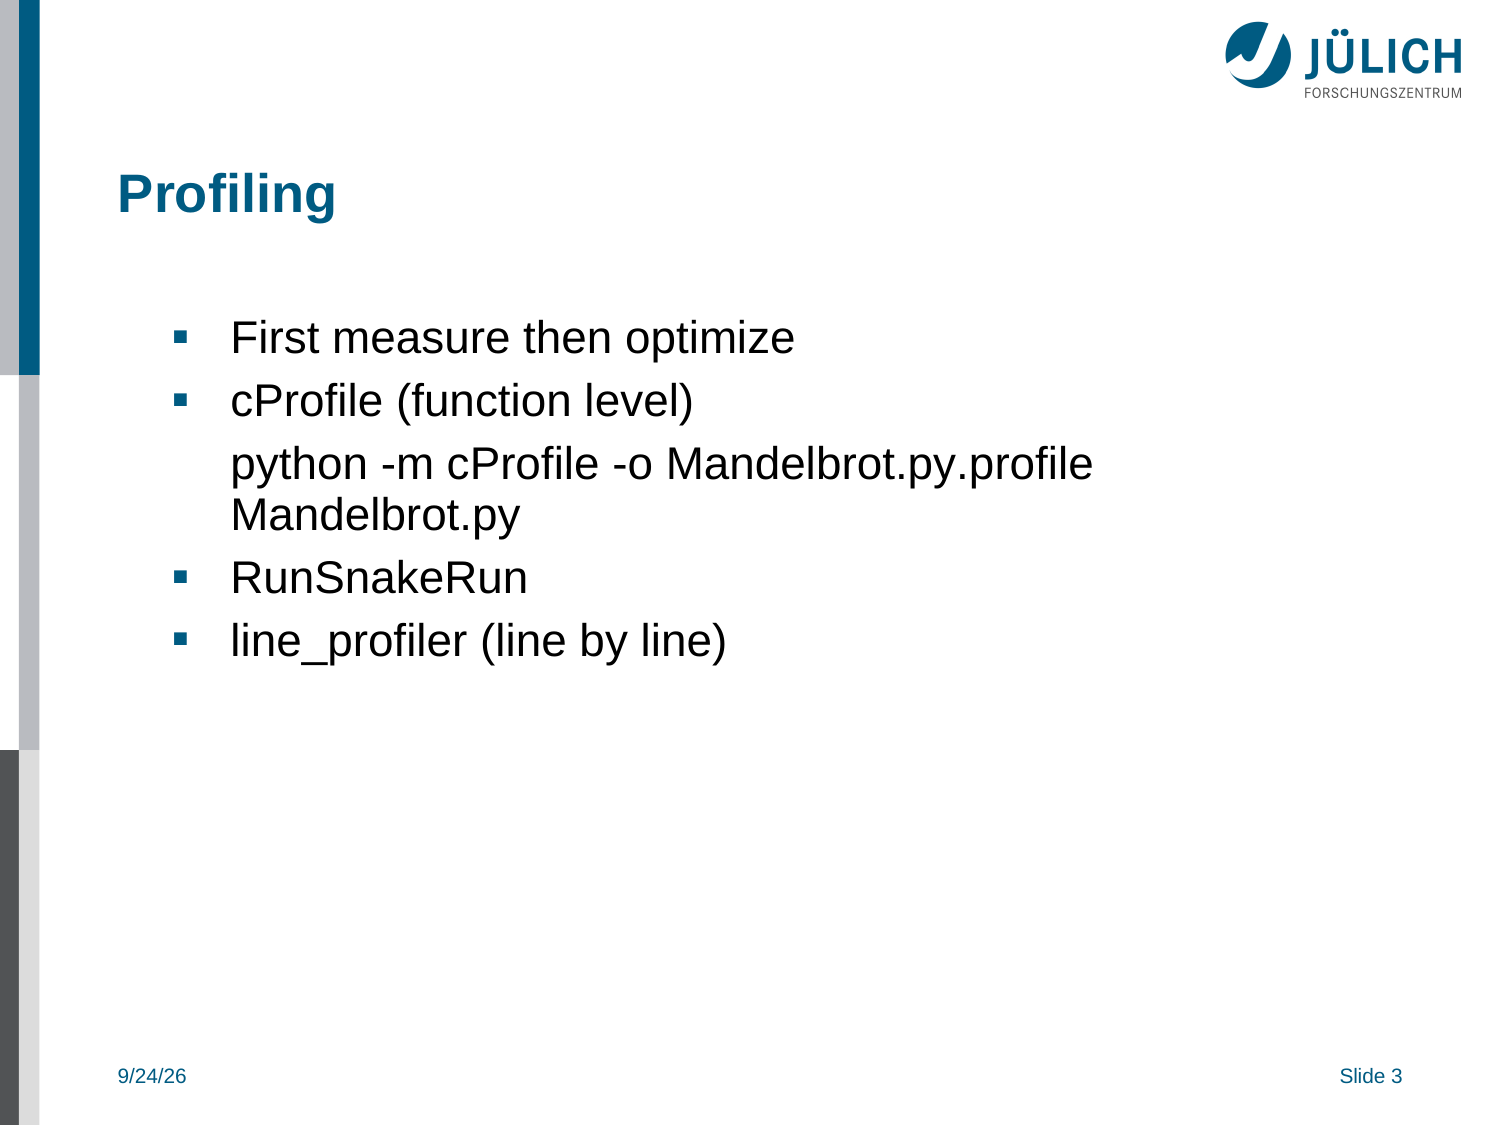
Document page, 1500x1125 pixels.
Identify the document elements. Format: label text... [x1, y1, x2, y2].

list First measure then optimize cProfile (function level) python -m cProfile -o Mandelbrot.py.profile Mandelbrot.py RunSnakeRun line_profiler (line by line) [117, 312, 1393, 988]
picture [1224, 20, 1461, 98]
title Profiling [117, 99, 1393, 288]
